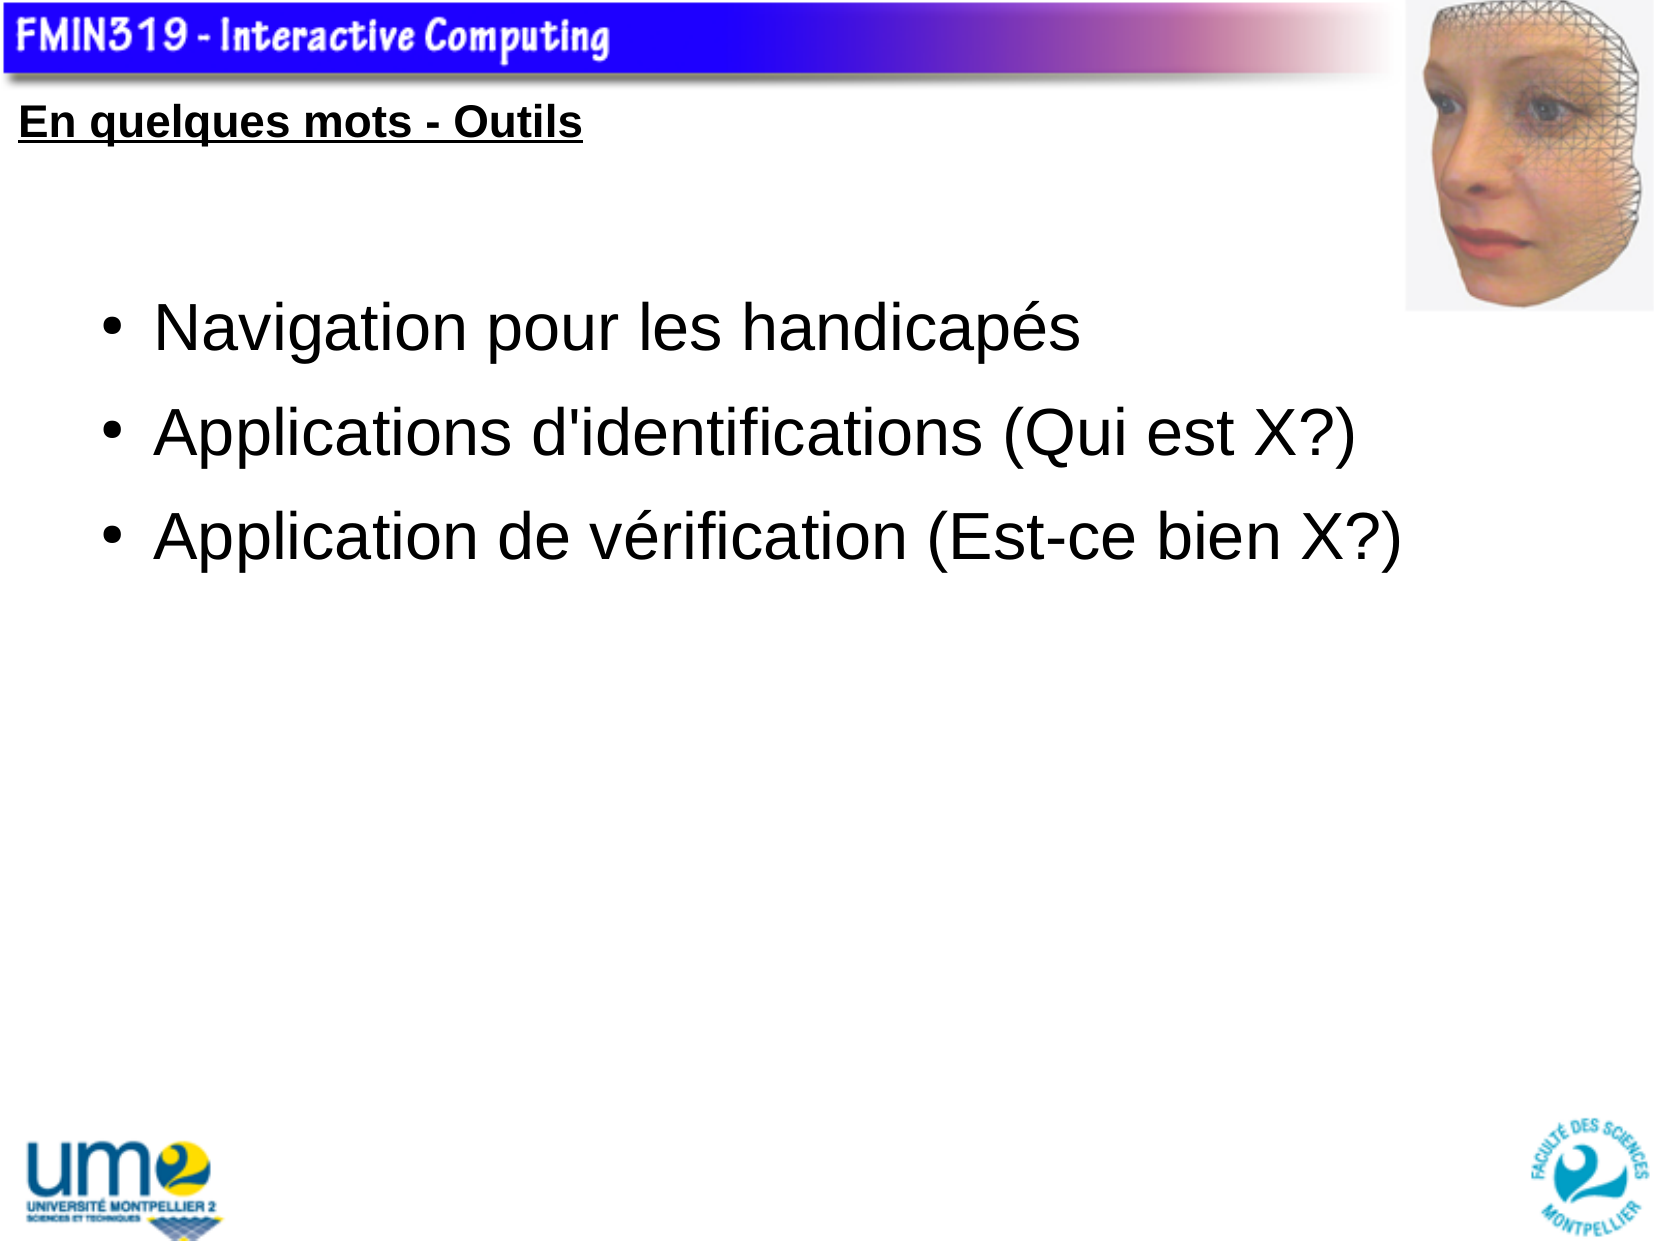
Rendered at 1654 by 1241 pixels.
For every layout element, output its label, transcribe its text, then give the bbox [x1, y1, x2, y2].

text_box En quelques mots - Outils [3, 89, 1654, 324]
picture [0, 0, 1654, 1241]
list Navigation pour les handicapés Applications d'identifications (Qui est X?) Application de vérification (Est-ce bien X?) [82, 290, 1571, 1094]
